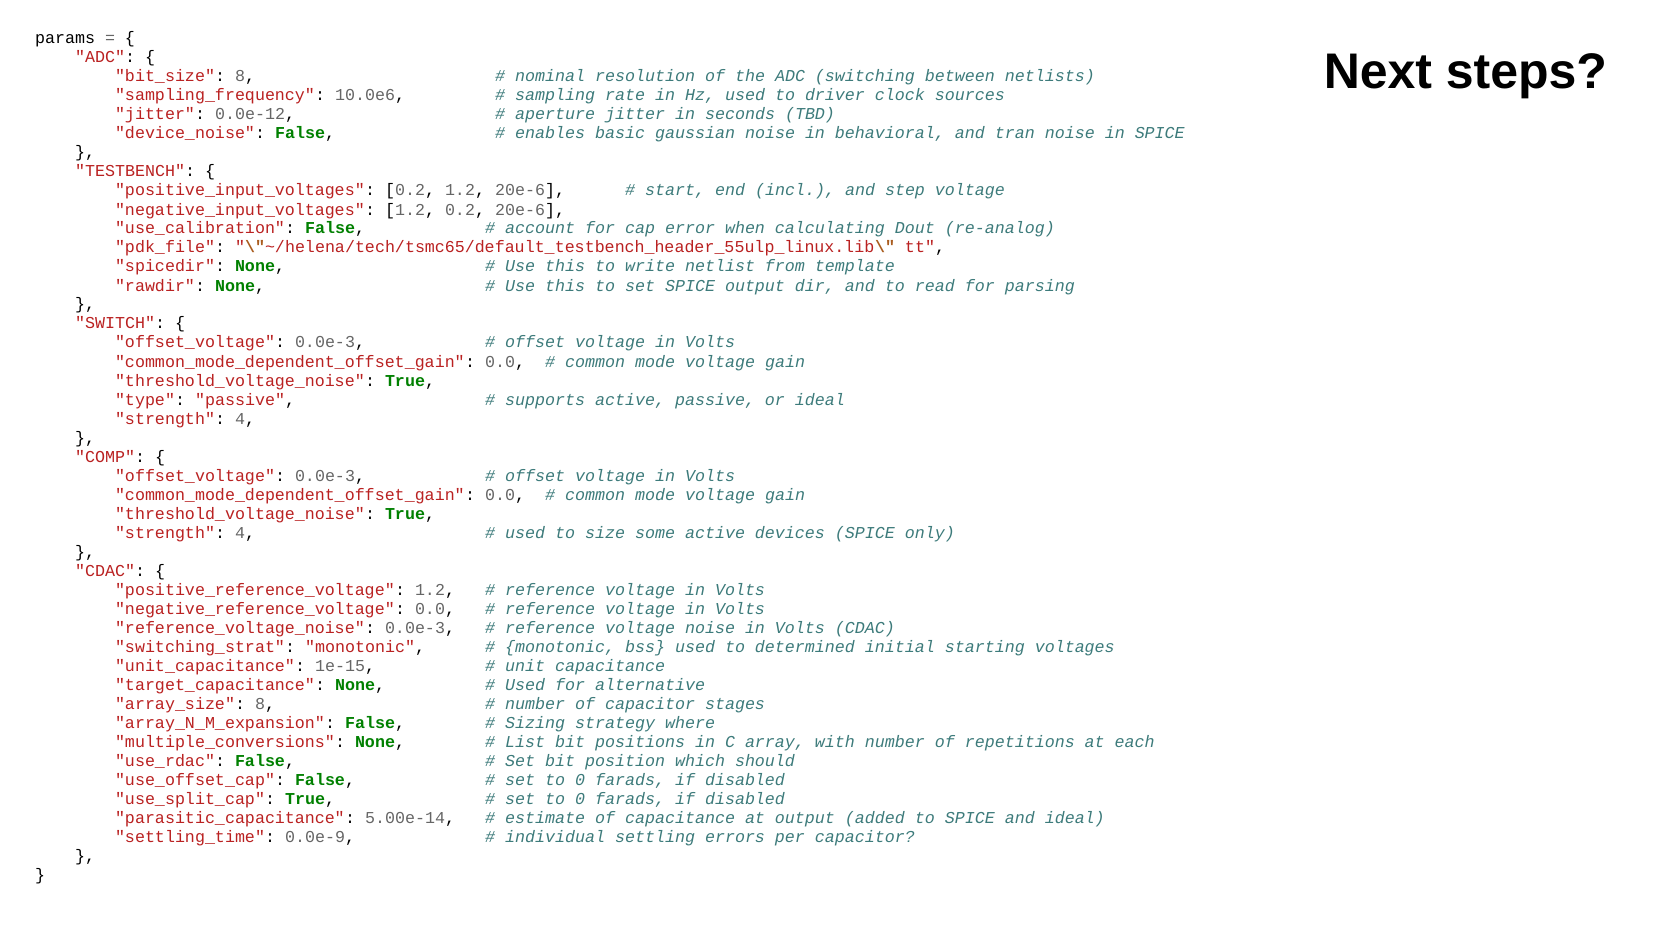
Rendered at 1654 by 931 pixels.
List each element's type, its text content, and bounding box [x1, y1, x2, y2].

title Next steps? [1323, 14, 1654, 128]
text_box params = { "ADC": { "bit_size": 8, # nominal resolution of the ADC (switching between netlists) "sampling_frequency": 10.0e6, # sampling rate in Hz, used to driver clock sources "jitter": 0.0e-12, # aperture jitter in seconds (TBD) "device_noise": False, # enables basic gaussian noise in behavioral, and tran noise in SPICE }, "TESTBENCH": { "positive_input_voltages": [0.2, 1.2, 20e-6], # start, end (incl.), and step voltage "negative_input_voltages": [1.2, 0.2, 20e-6], "use_calibration": False, # account for cap error when calculating Dout (re-analog) "pdk_file": "\"~/helena/tech/tsmc65/default_testbench_header_55ulp_linux.lib\" tt", "spicedir": None, # Use this to write netlist from template "rawdir": None, # Use this to set SPICE output dir, and to read for parsing }, "SWITCH": { "offset_voltage": 0.0e-3, # offset voltage in Volts "common_mode_dependent_offset_gain": 0.0, # common mode voltage gain "threshold_voltage_noise": True, "type": "passive", # supports active, passive, or ideal "strength": 4, }, "COMP": { "offset_voltage": 0.0e-3, # offset voltage in Volts "common_mode_dependent_offset_gain": 0.0, # common mode voltage gain "threshold_voltage_noise": True, "strength": 4, # used to size some active devices (SPICE only) }, "CDAC": { "positive_reference_voltage": 1.2, # reference voltage in Volts "negative_reference_voltage": 0.0, # reference voltage in Volts "reference_voltage_noise": 0.0e-3, # reference voltage noise in Volts (CDAC) "switching_strat": "monotonic", # {monotonic, bss} used to determined initial starting voltages "unit_capacitance": 1e-15, # unit capacitance "target_capacitance": None, # Used for alternative "array_size": 8, # number of capacitor stages "array_N_M_expansion": False, # Sizing strategy where "multiple_conversions": None, # List bit positions in C array, with number of repetitions at each "use_rdac": False, # Set bit position which should "use_offset_cap": False, # set to 0 farads, if disabled "use_split_cap": True, # set to 0 farads, if disabled "parasitic_capacitance": 5.00e-14, # estimate of capacitance at output (added to SPICE and ideal) "settling_time": 0.0e-9, # individual settling errors per capacitor? }, } [20, 22, 1228, 893]
